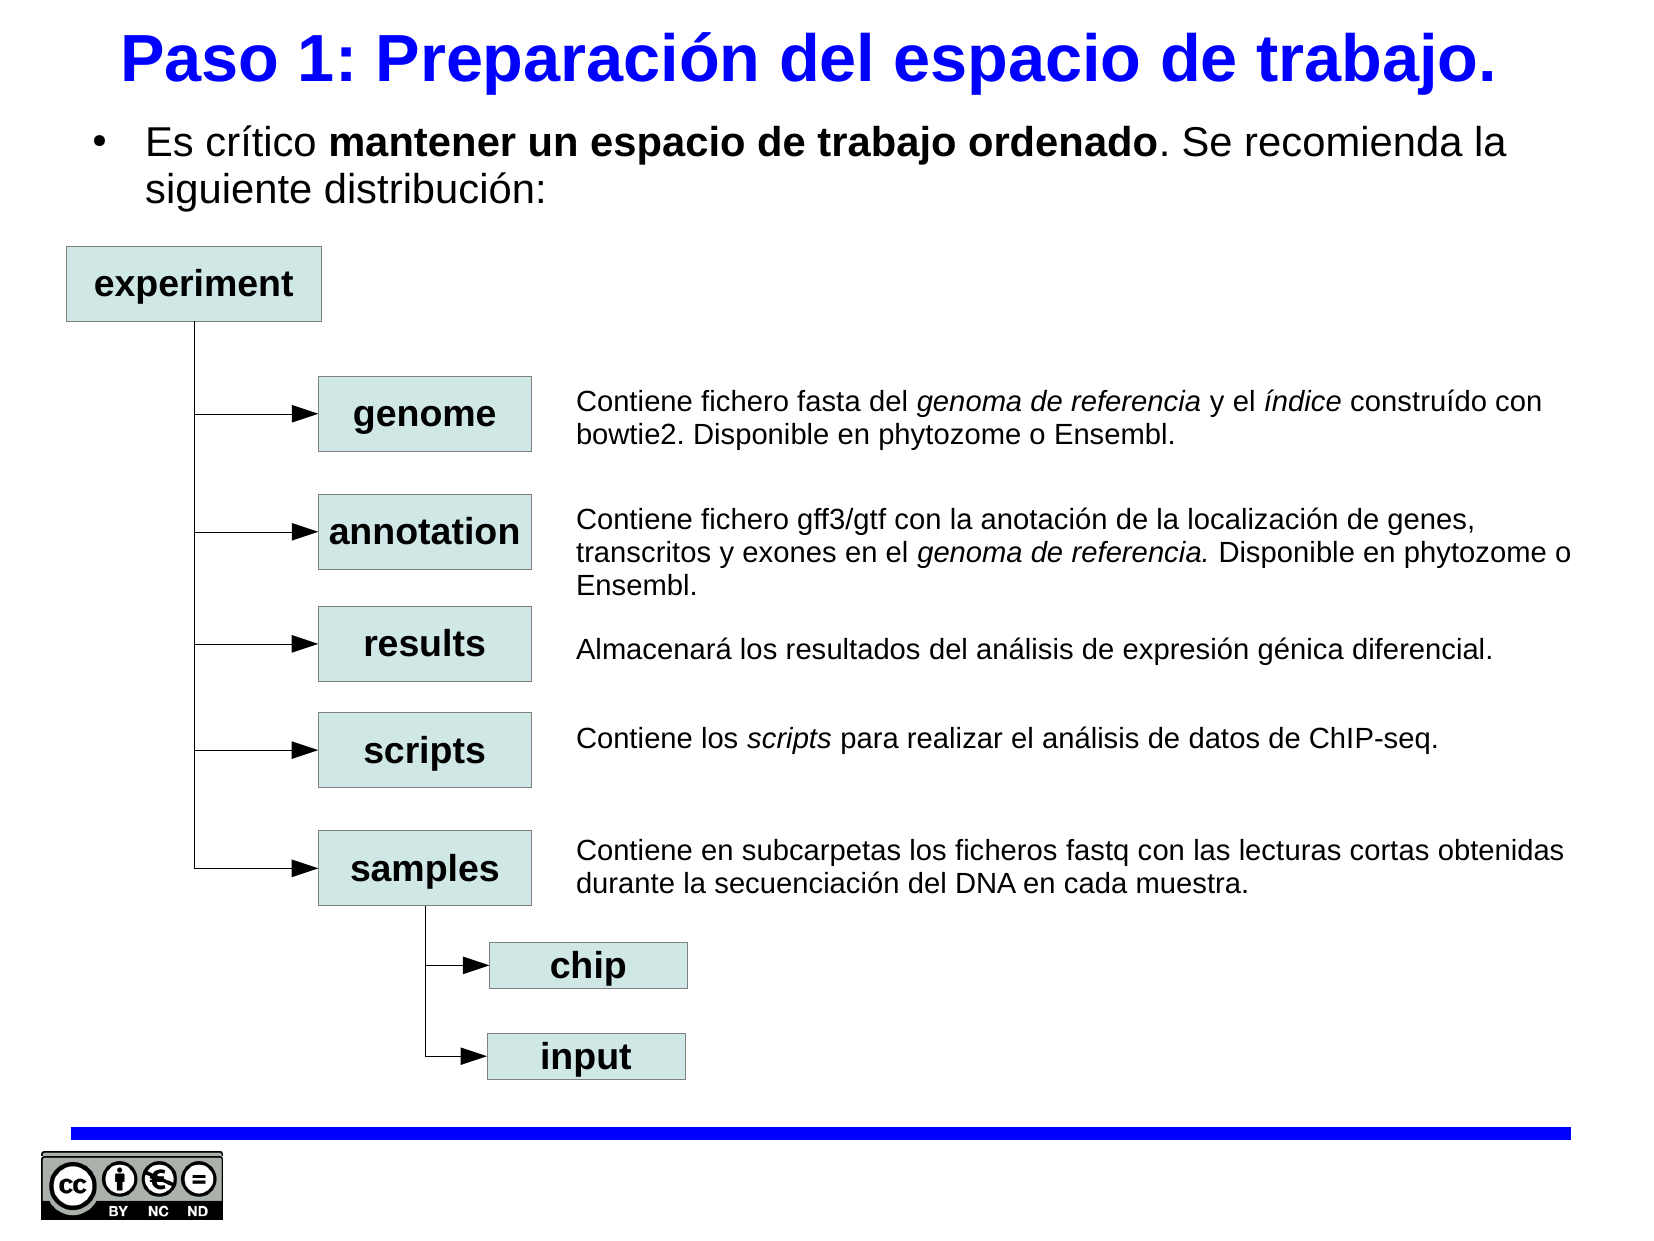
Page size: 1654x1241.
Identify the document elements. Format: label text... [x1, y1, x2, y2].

text_box genome [318, 376, 532, 452]
text_box Contiene en subcarpetas los ficheros fastq con las lecturas cortas obtenidas durante la secuenciación del DNA en cada muestra. [561, 826, 1627, 907]
text_box experiment [66, 246, 322, 322]
list Es crítico mantener un espacio de trabajo ordenado. Se recomienda la siguiente distribución: [59, 35, 1536, 812]
text_box chip [489, 942, 688, 989]
text_box annotation [318, 494, 532, 570]
text_box Contiene fichero fasta del genoma de referencia y el índice construído con bowtie2. Disponible en phytozome o Ensembl. [561, 377, 1627, 458]
picture [41, 1151, 223, 1221]
text_box scripts [318, 712, 532, 788]
text_box Contiene los scripts para realizar el análisis de datos de ChIP-seq. [561, 714, 1627, 762]
text_box Almacenará los resultados del análisis de expresión génica diferencial. [561, 625, 1627, 674]
title Paso 1: Preparación del espacio de trabajo. [65, 0, 1554, 162]
text_box results [318, 606, 532, 682]
text_box samples [318, 830, 532, 906]
text_box Contiene fichero gff3/gtf con la anotación de la localización de genes, transcritos y exones en el genoma de referencia. Disponible en phytozome o Ensembl. [561, 495, 1627, 609]
text_box input [487, 1033, 686, 1080]
